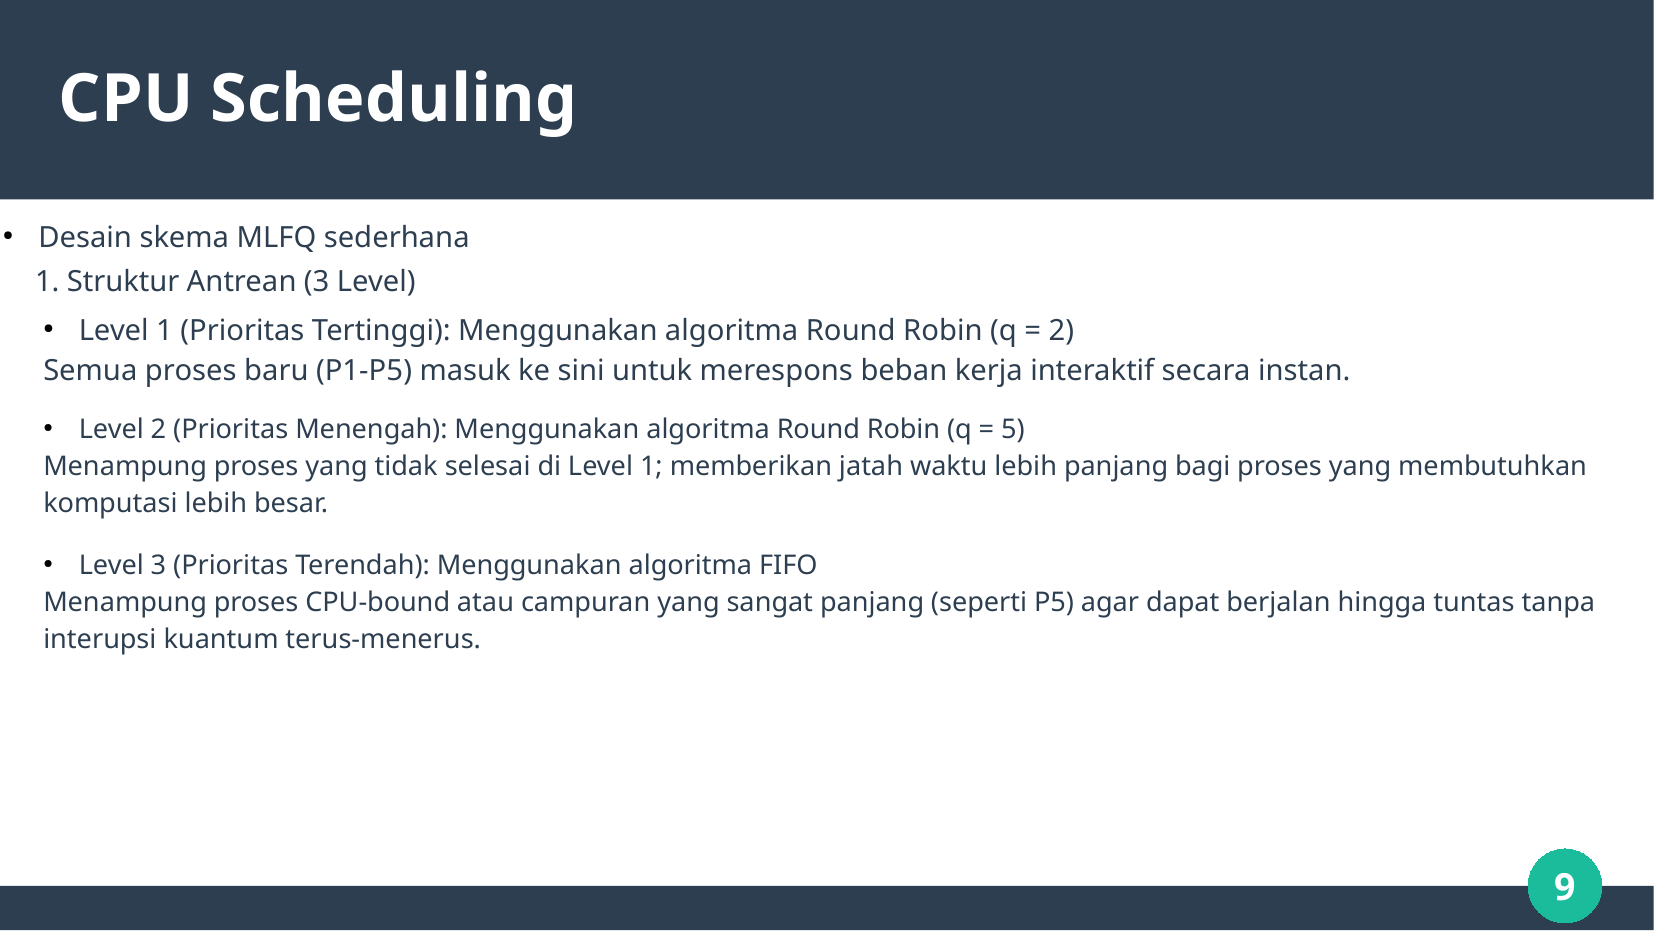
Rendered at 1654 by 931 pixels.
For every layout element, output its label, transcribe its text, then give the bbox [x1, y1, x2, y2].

text_box Level 1 (Prioritas Tertinggi): Menggunakan algoritma Round Robin (q = 2) Semua proses baru (P1-P5) masuk ke sini untuk merespons beban kerja interaktif secara instan. [28, 262, 1370, 362]
text_box Level 2 (Prioritas Menengah): Menggunakan algoritma Round Robin (q = 5) Menampung proses yang tidak selesai di Level 1; memberikan jatah waktu lebih panjang bagi proses yang membutuhkan komputasi lebih besar. [28, 362, 1600, 498]
text_box 1. Struktur Antrean (3 Level) [19, 252, 432, 308]
text_box Level 3 (Prioritas Terendah): Menggunakan algoritma FIFO Menampung proses CPU-bound atau campuran yang sangat panjang (seperti P5) agar dapat berjalan hingga tuntas tanpa interupsi kuantum terus-menerus. [28, 498, 1616, 664]
text_box Desain skema MLFQ sederhana [0, 189, 512, 284]
title CPU Scheduling [59, 37, 1595, 155]
